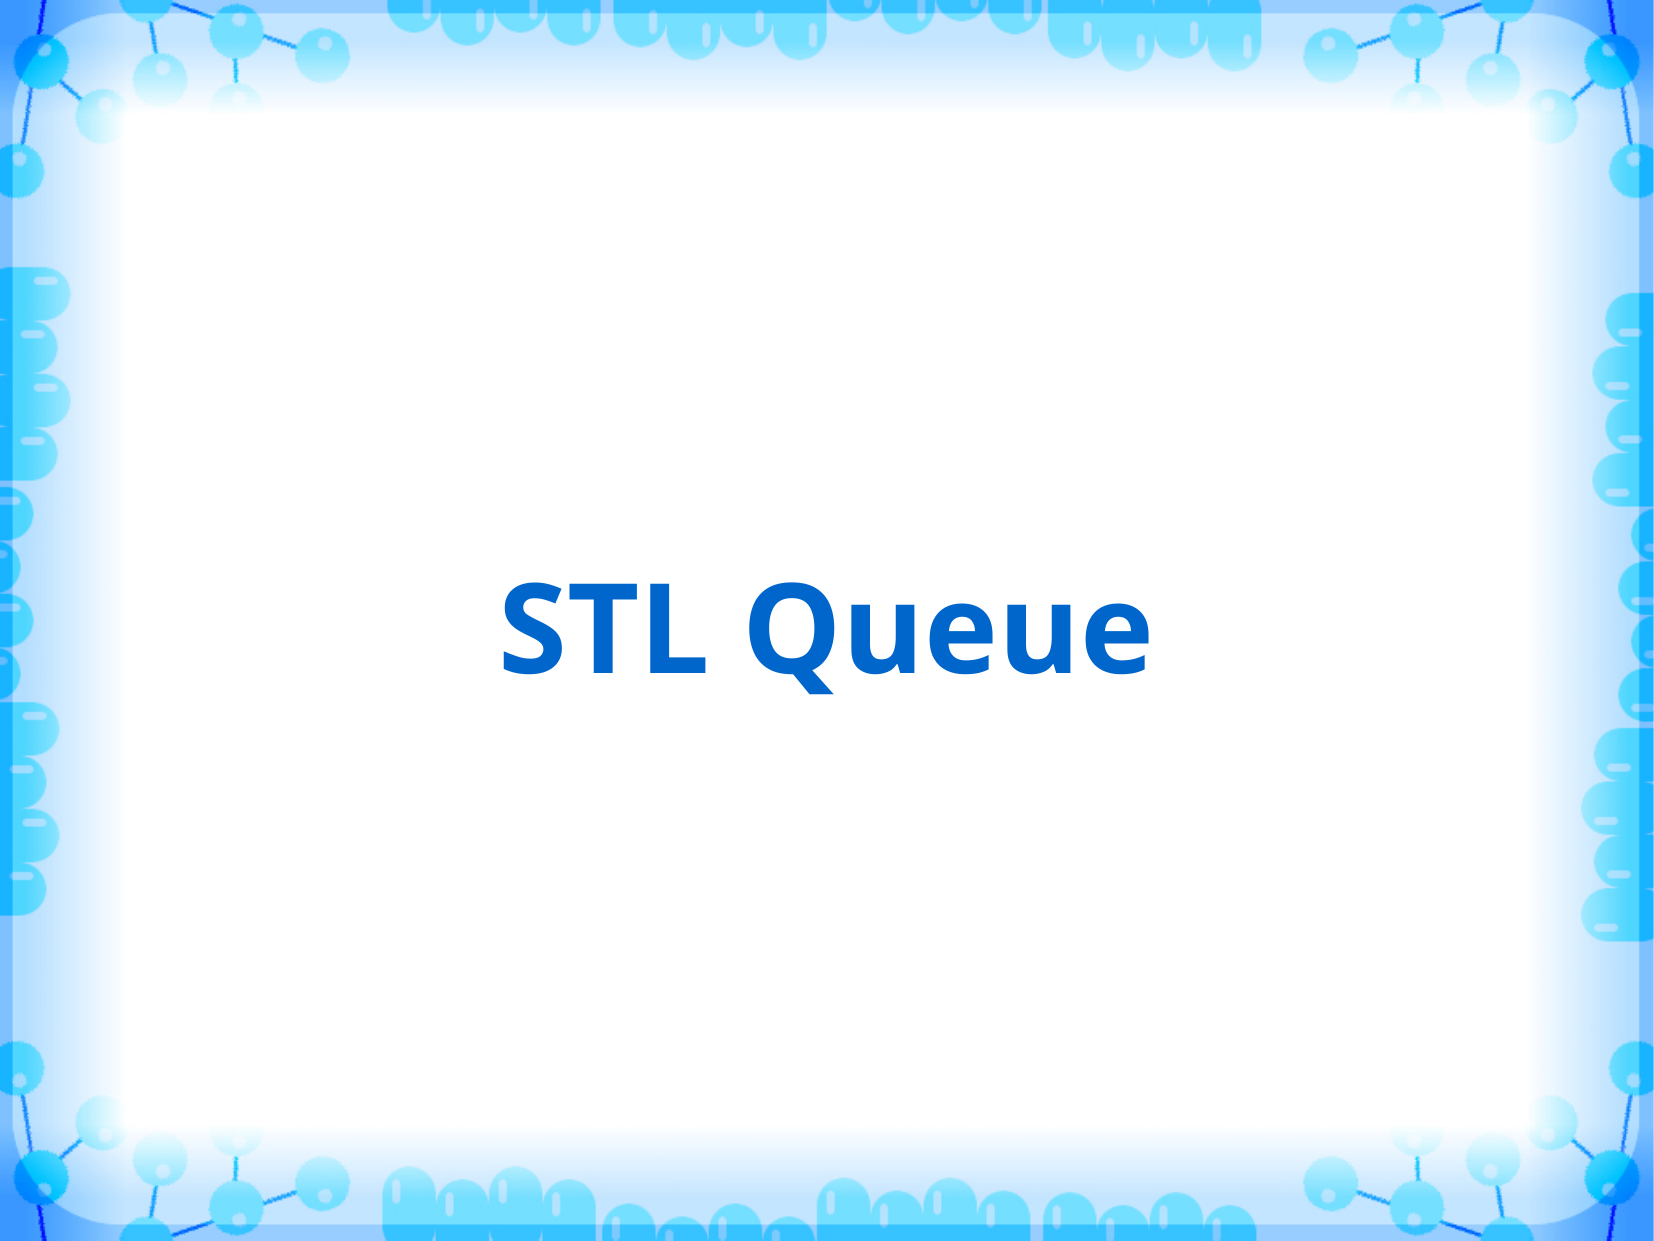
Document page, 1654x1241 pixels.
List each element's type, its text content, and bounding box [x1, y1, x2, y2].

title STL Queue [82, 521, 1571, 729]
picture [0, 0, 1654, 1241]
